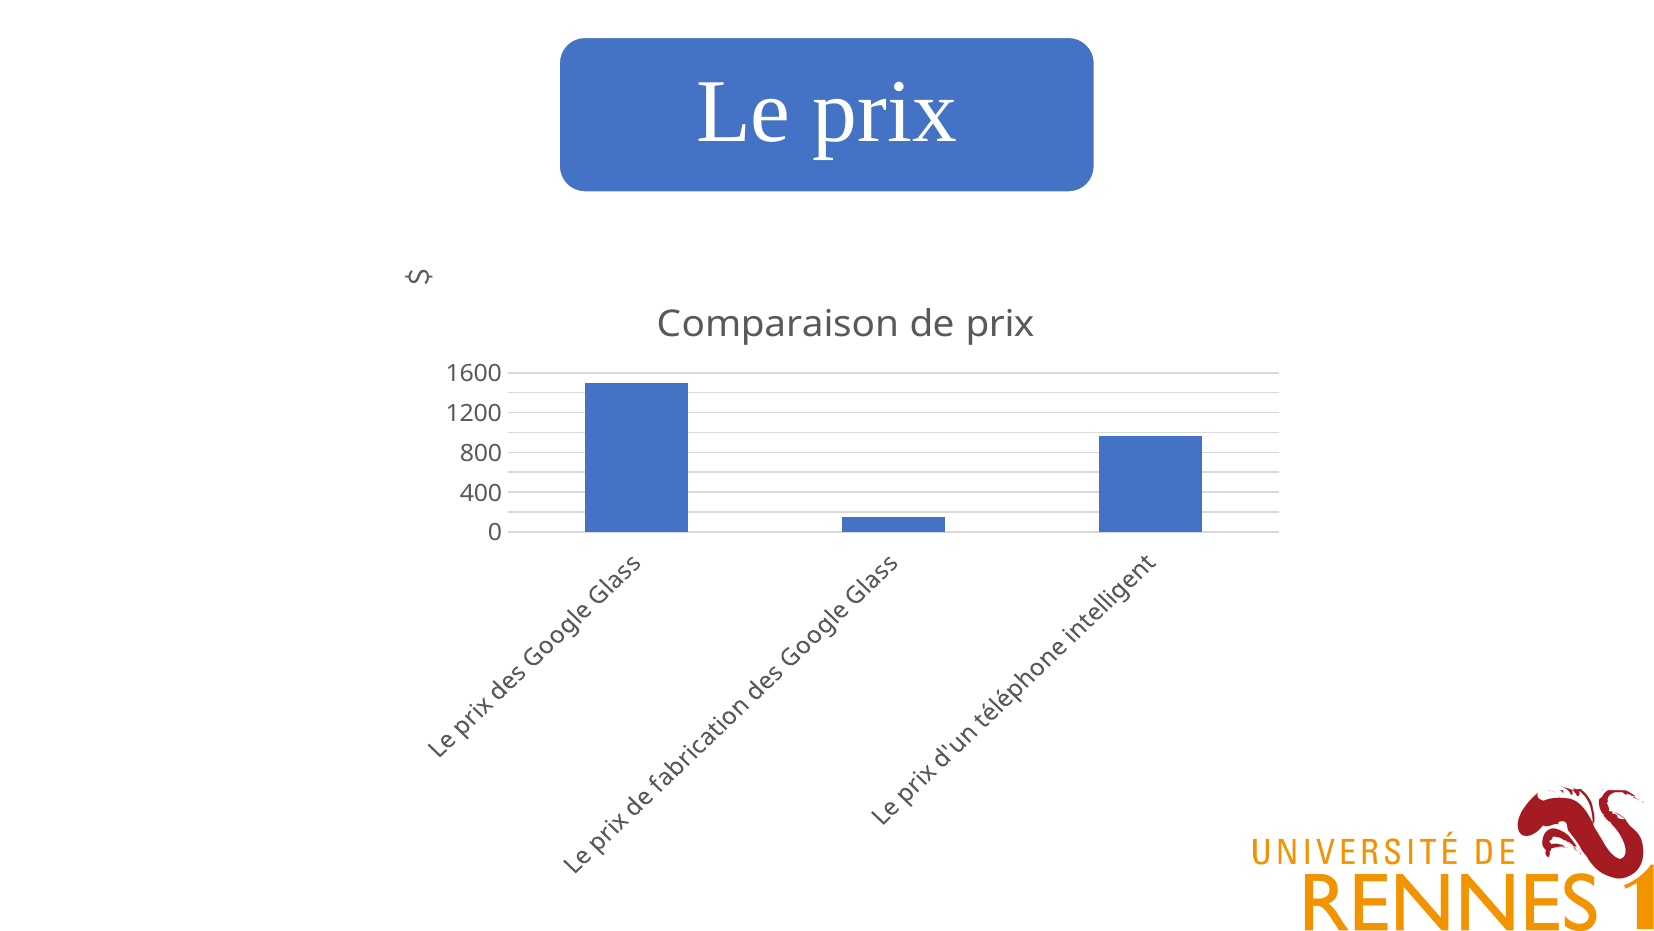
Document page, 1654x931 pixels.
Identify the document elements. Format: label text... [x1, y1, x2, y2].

picture [1253, 785, 1654, 931]
chart [313, 258, 1299, 881]
text_box Le prix [558, 37, 1095, 193]
